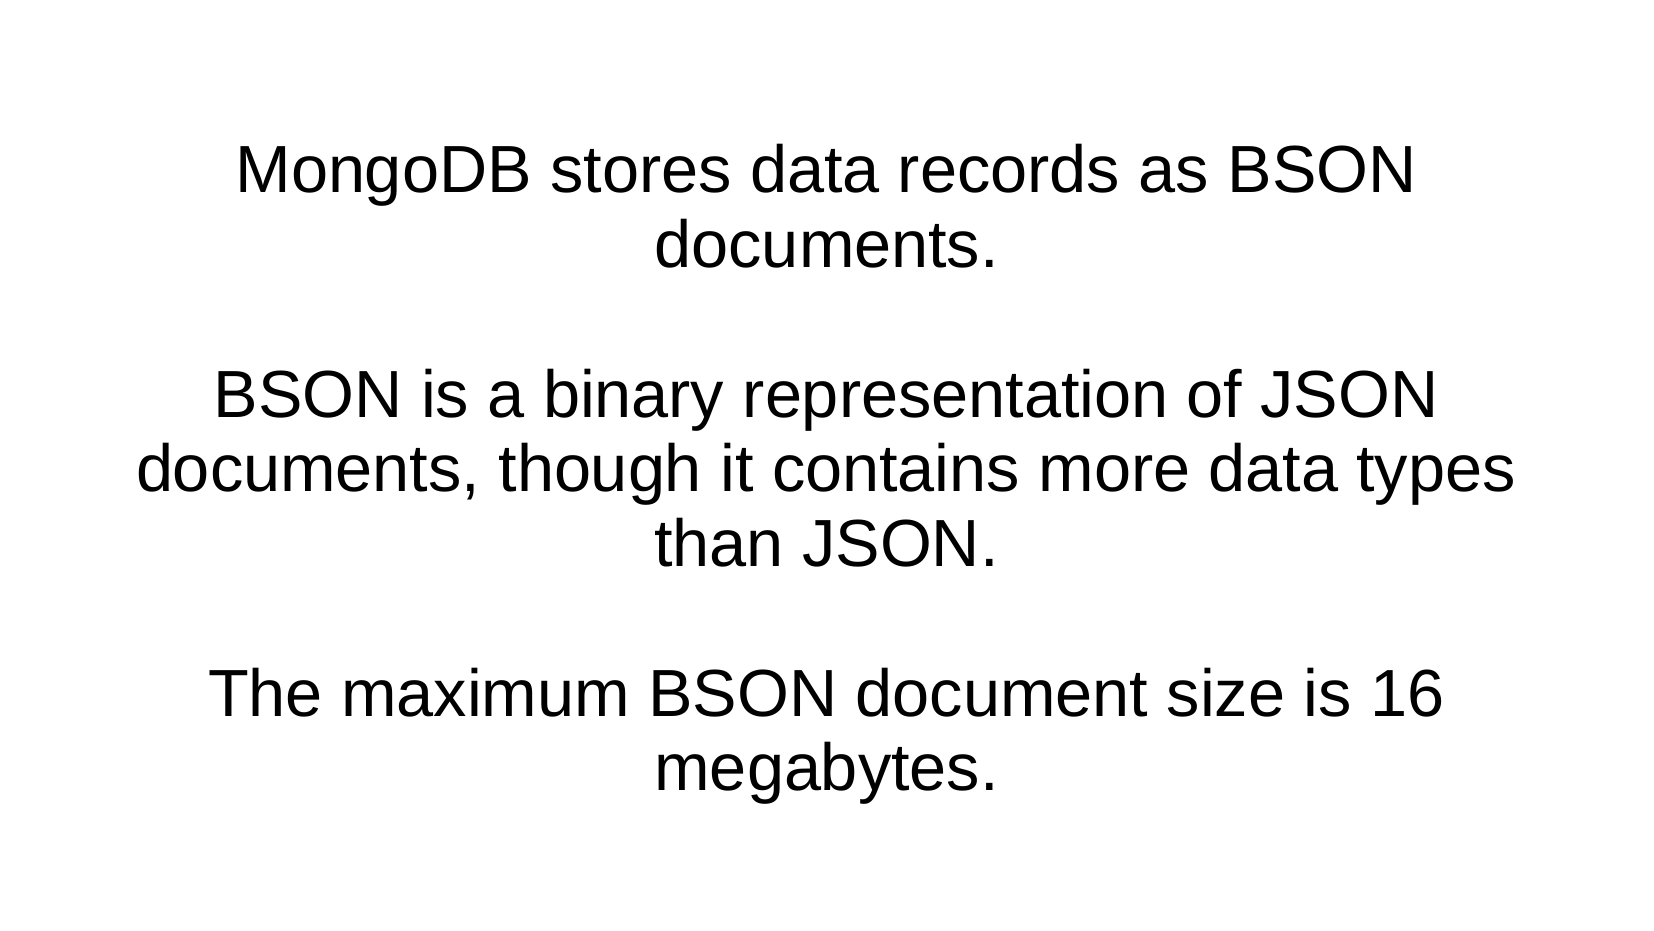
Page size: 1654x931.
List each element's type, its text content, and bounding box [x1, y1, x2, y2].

subtitle MongoDB stores data records as BSON documents. BSON is a binary representation of JSON documents, though it contains more data types than JSON. The maximum BSON document size is 16 megabytes. [82, 75, 1571, 863]
